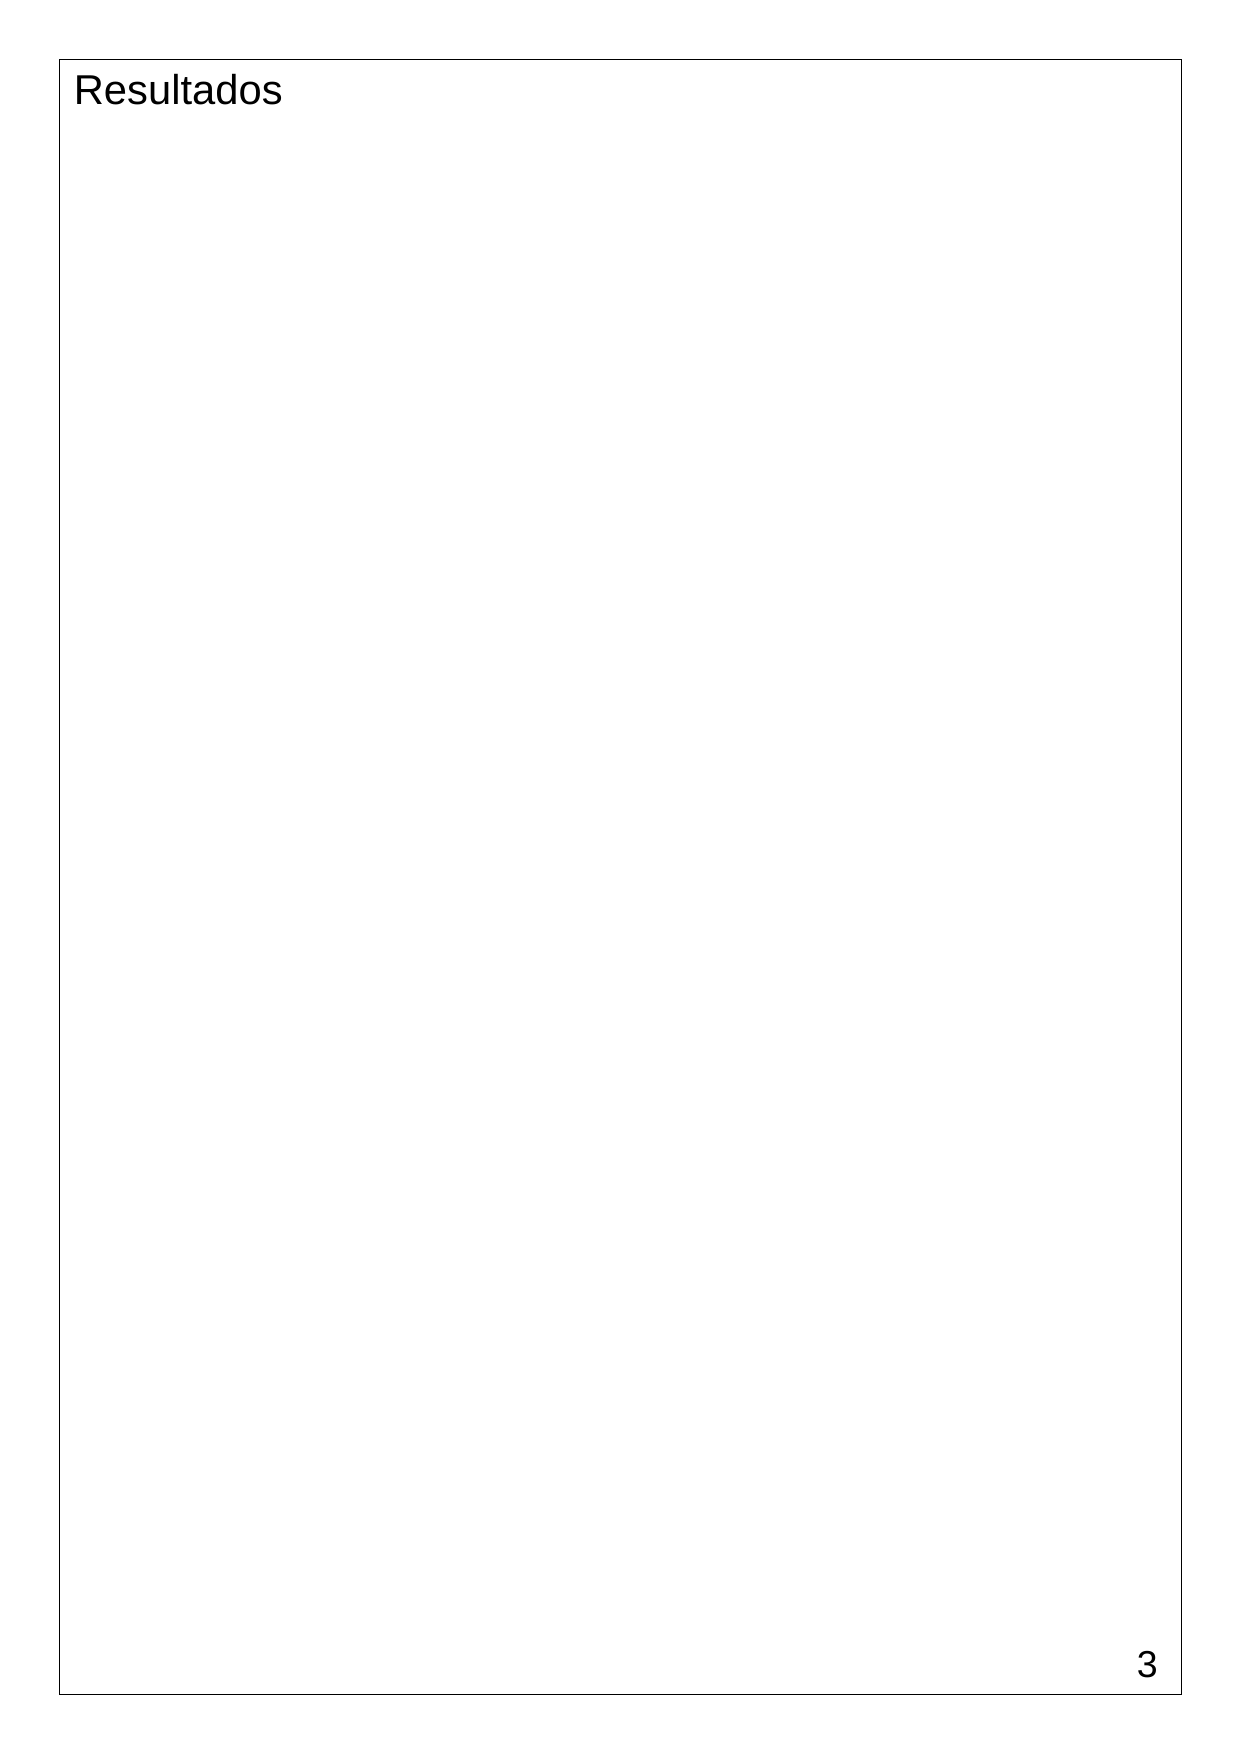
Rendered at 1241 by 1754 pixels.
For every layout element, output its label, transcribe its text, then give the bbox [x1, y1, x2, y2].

text_box Resultados [59, 59, 1182, 1695]
text_box 3 [1122, 1635, 1173, 1693]
